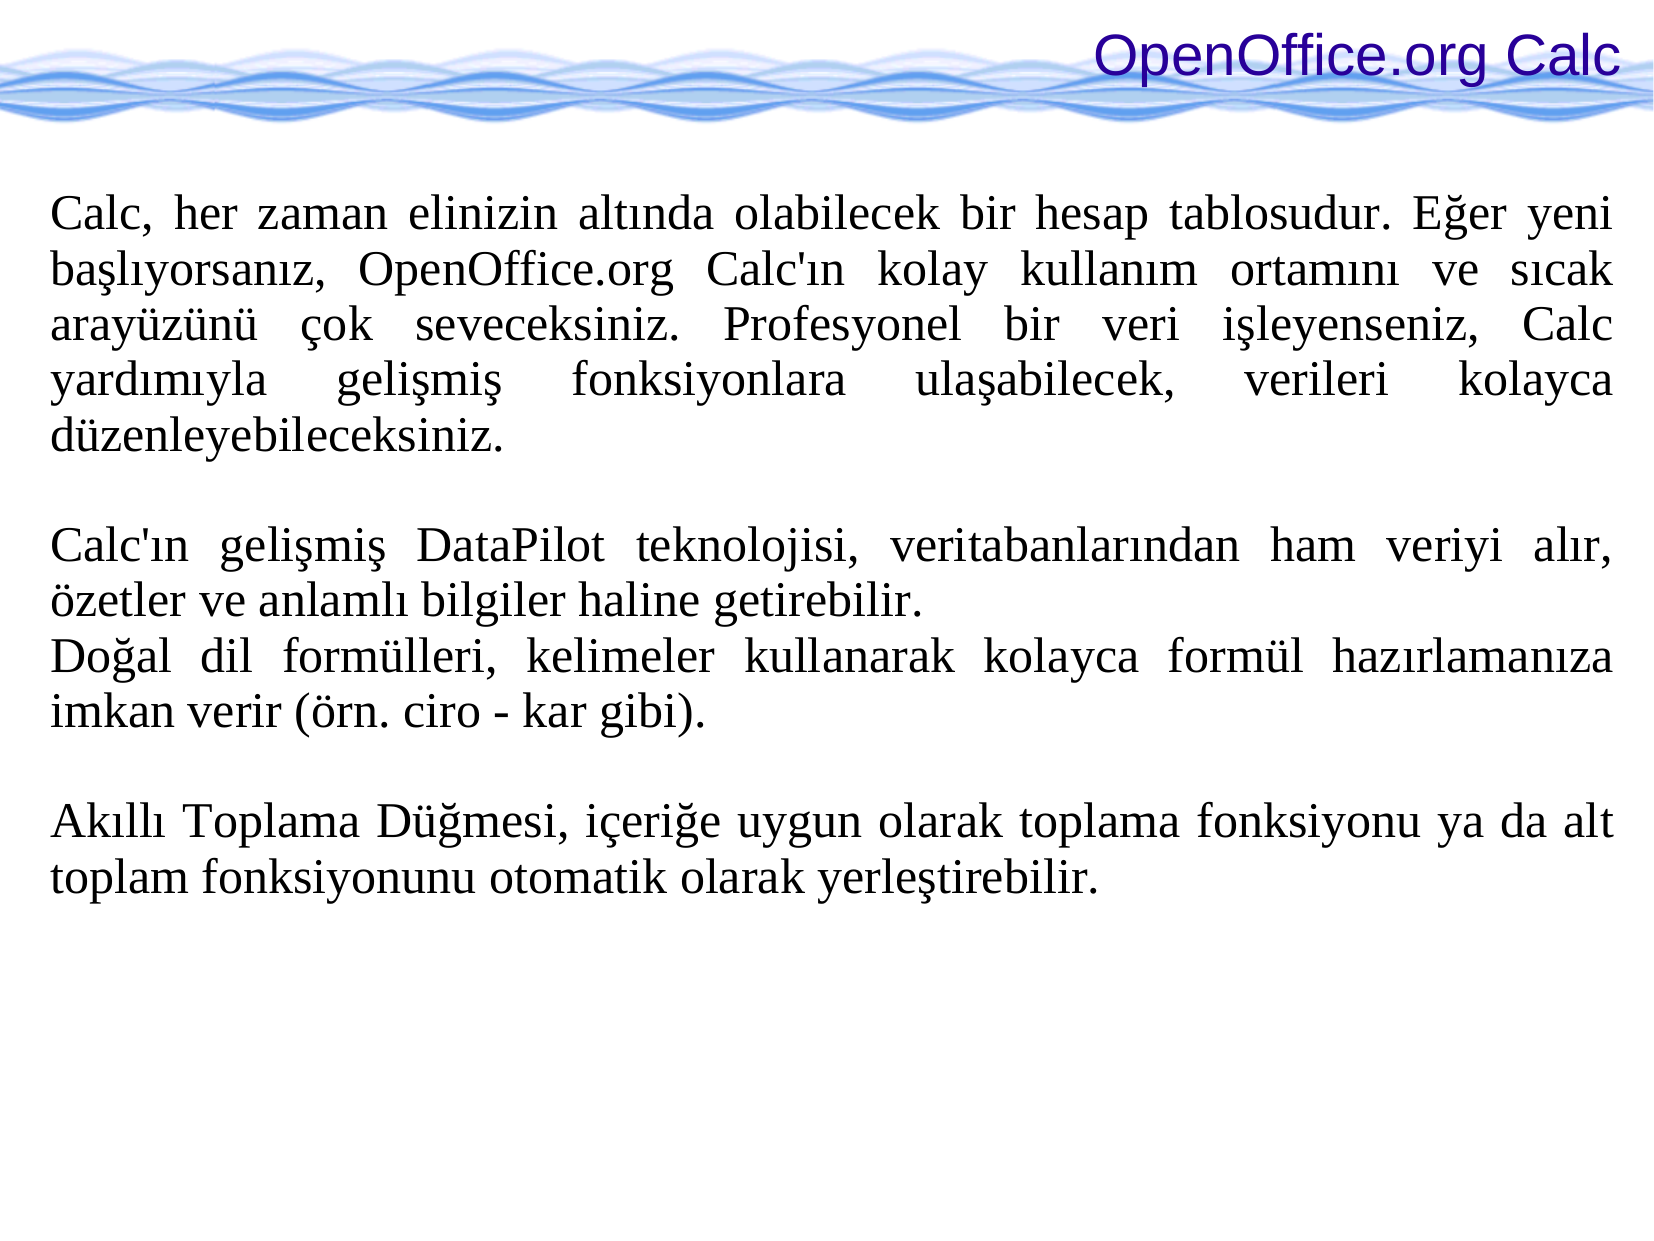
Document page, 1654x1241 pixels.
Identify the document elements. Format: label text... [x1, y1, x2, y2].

text_box Calc, her zaman elinizin altında olabilecek bir hesap tablosudur. Eğer yeni başlıyorsanız, OpenOffice.org Calc'ın kolay kullanım ortamını ve sıcak arayüzünü çok seveceksiniz. Profesyonel bir veri işleyenseniz, Calc yardımıyla gelişmiş fonksiyonlara ulaşabilecek, verileri kolayca düzenleyebileceksiniz. Calc'ın gelişmiş DataPilot teknolojisi, veritabanlarından ham veriyi alır, özetler ve anlamlı bilgiler haline getirebilir. Doğal dil formülleri, kelimeler kullanarak kolayca formül hazırlamanıza imkan verir (örn. ciro - kar gibi). Akıllı Toplama Düğmesi, içeriğe uygun olarak toplama fonksiyonu ya da alt toplam fonksiyonunu otomatik olarak yerleştirebilir. [35, 177, 1630, 925]
text_box OpenOffice.org Calc [885, 15, 1654, 96]
picture [0, 41, 1654, 129]
